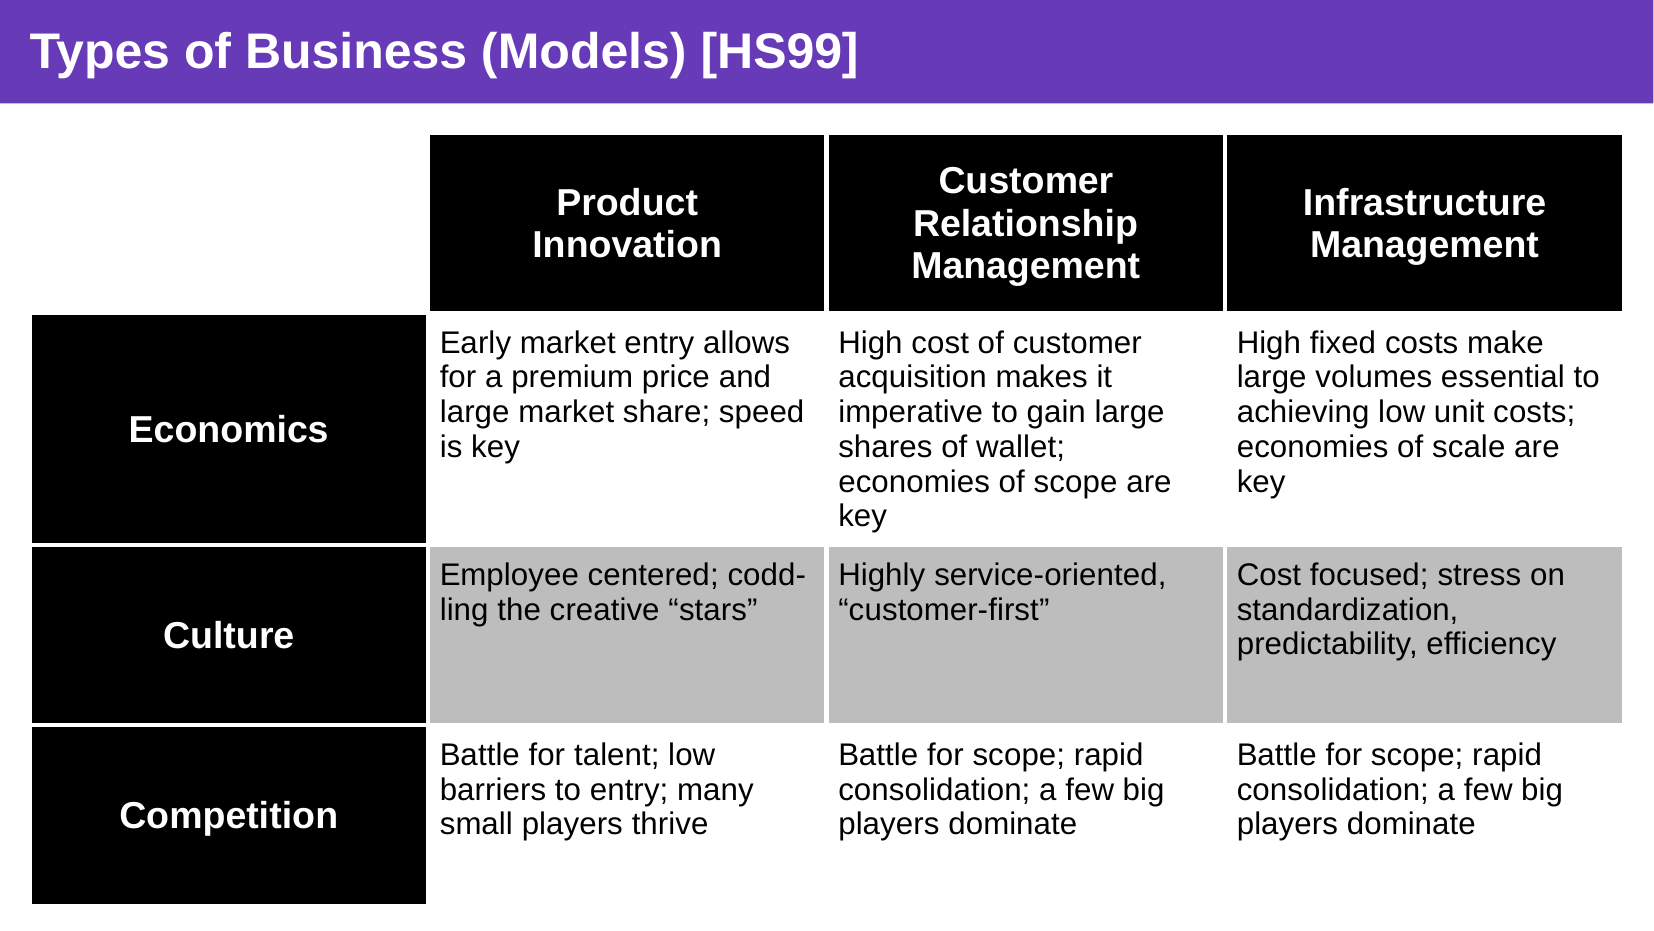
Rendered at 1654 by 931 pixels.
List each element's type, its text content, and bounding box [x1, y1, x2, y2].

table_cell Employee centered; codd-ling the creative “stars” [430, 547, 824, 723]
table_cell Battle for scope; rapid consolidation; a few big players dominate [1227, 727, 1622, 904]
table_header Customer Relationship Management [829, 135, 1223, 311]
table_header Infrastructure Management [1227, 135, 1622, 311]
table_cell High cost of customer acquisition makes it imperative to gain large shares of wallet; economies of scope are key [829, 315, 1223, 543]
table_cell Battle for talent; low barriers to entry; many small players thrive [430, 727, 824, 904]
table_cell Cost focused; stress on standardization, predictability, efficiency [1227, 547, 1622, 723]
table_header [32, 135, 426, 311]
table_cell Economics [32, 315, 426, 543]
title Types of Business (Models) [HS99] [0, 0, 1654, 104]
table_cell Early market entry allows for a premium price and large market share; speed is key [430, 315, 824, 543]
table_cell High fixed costs make large volumes essential to achieving low unit costs; economies of scale are key [1227, 315, 1622, 543]
table_header Product Innovation [430, 135, 824, 311]
table_cell Battle for scope; rapid consolidation; a few big players dominate [829, 727, 1223, 904]
table_cell Highly service-oriented, “customer-first” [829, 547, 1223, 723]
table_cell Culture [32, 547, 426, 723]
table_cell Competition [32, 727, 426, 904]
